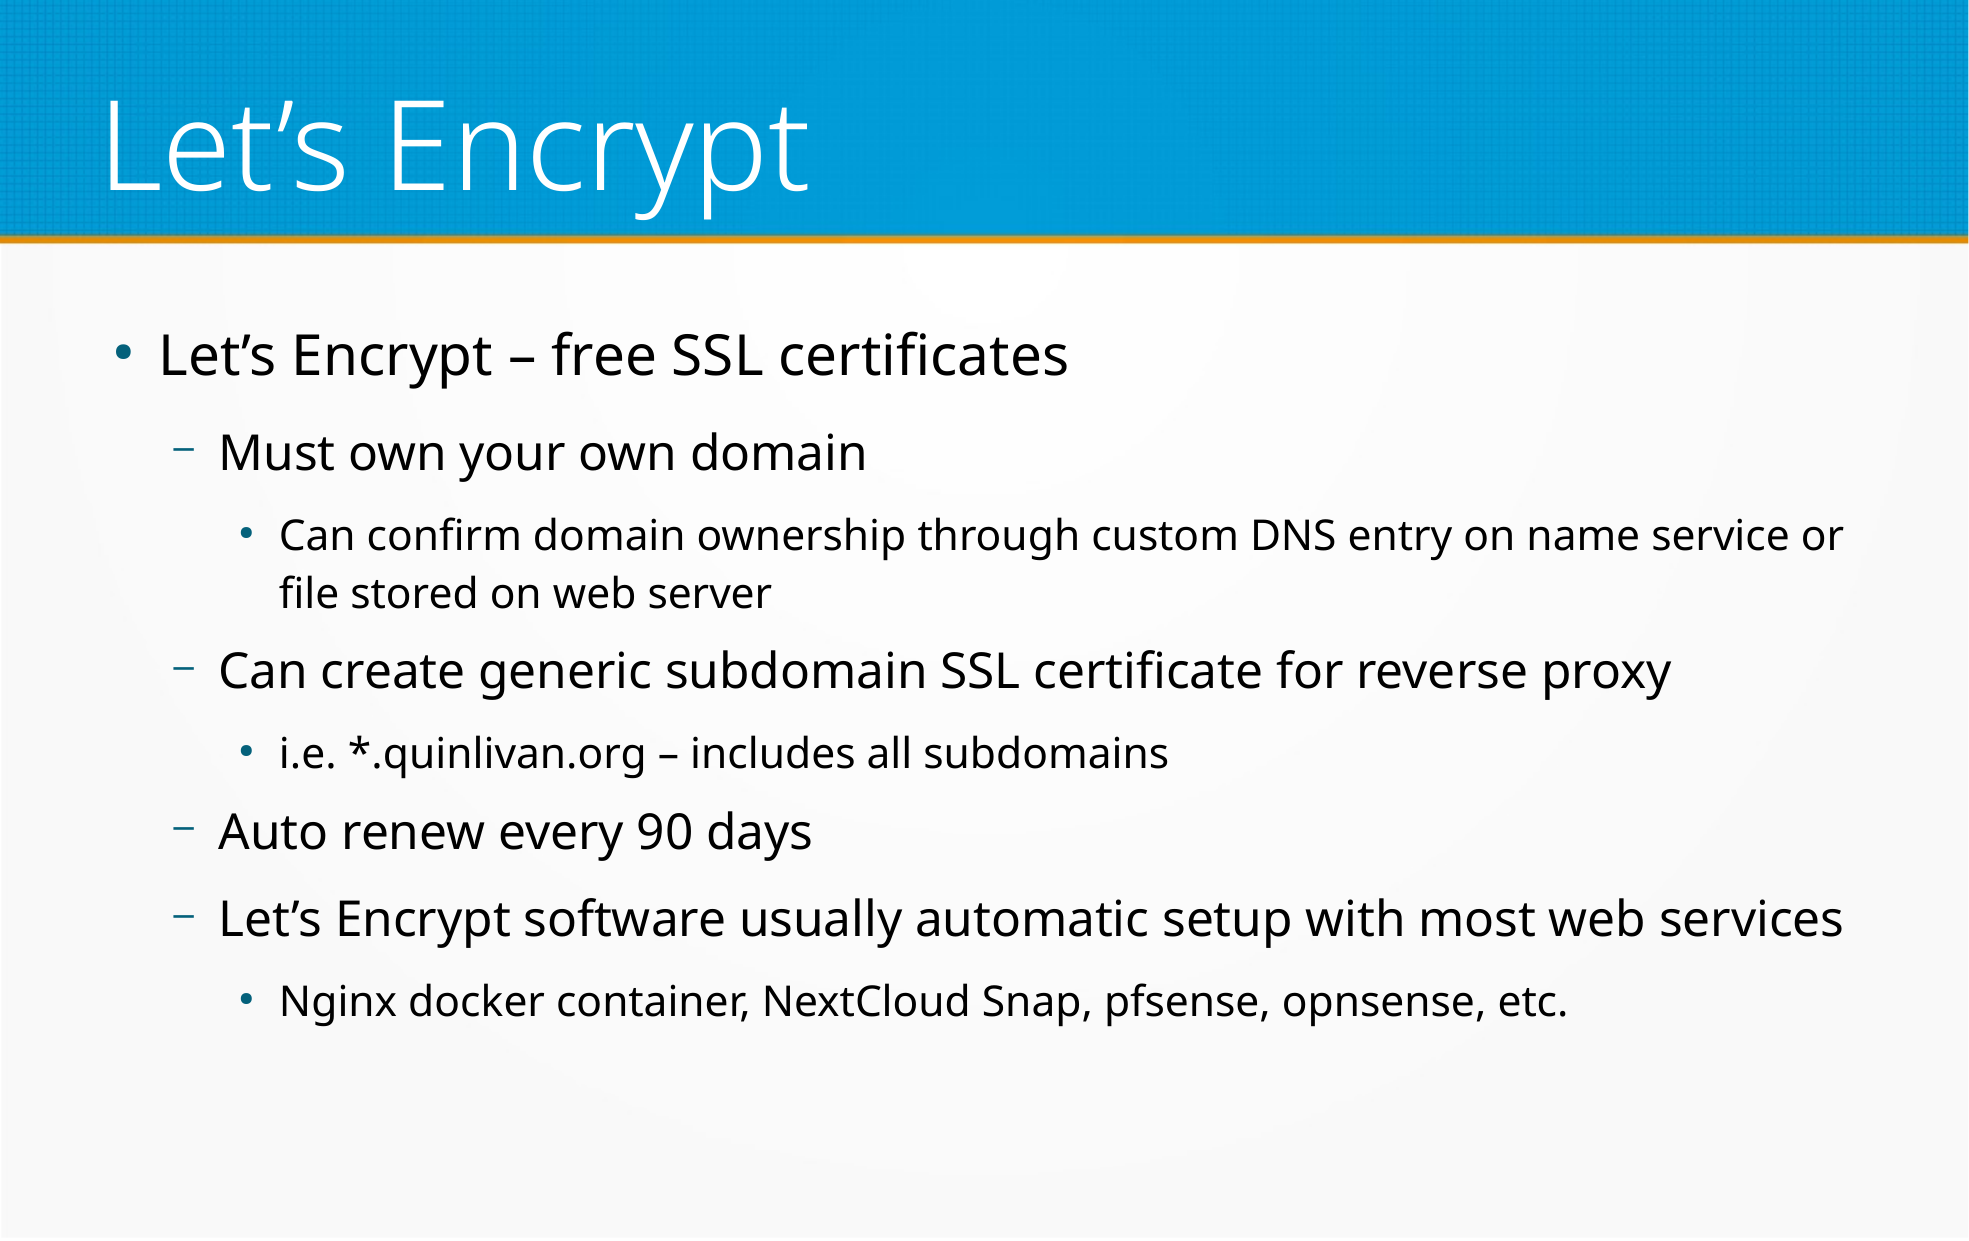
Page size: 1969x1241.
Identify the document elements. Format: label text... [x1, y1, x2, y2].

list Let’s Encrypt – free SSL certificates Must own your own domain Can confirm domain ownership through custom DNS entry on name service or file stored on web server Can create generic subdomain SSL certificate for reverse proxy i.e. *.quinlivan.org – includes all subdomains Auto renew every 90 days Let’s Encrypt software usually automatic setup with most web services Nginx docker container, NextCloud Snap, pfsense, opnsense, etc. [98, 315, 1861, 1081]
title Let’s Encrypt [98, 19, 1870, 227]
picture [0, 233, 1969, 1241]
